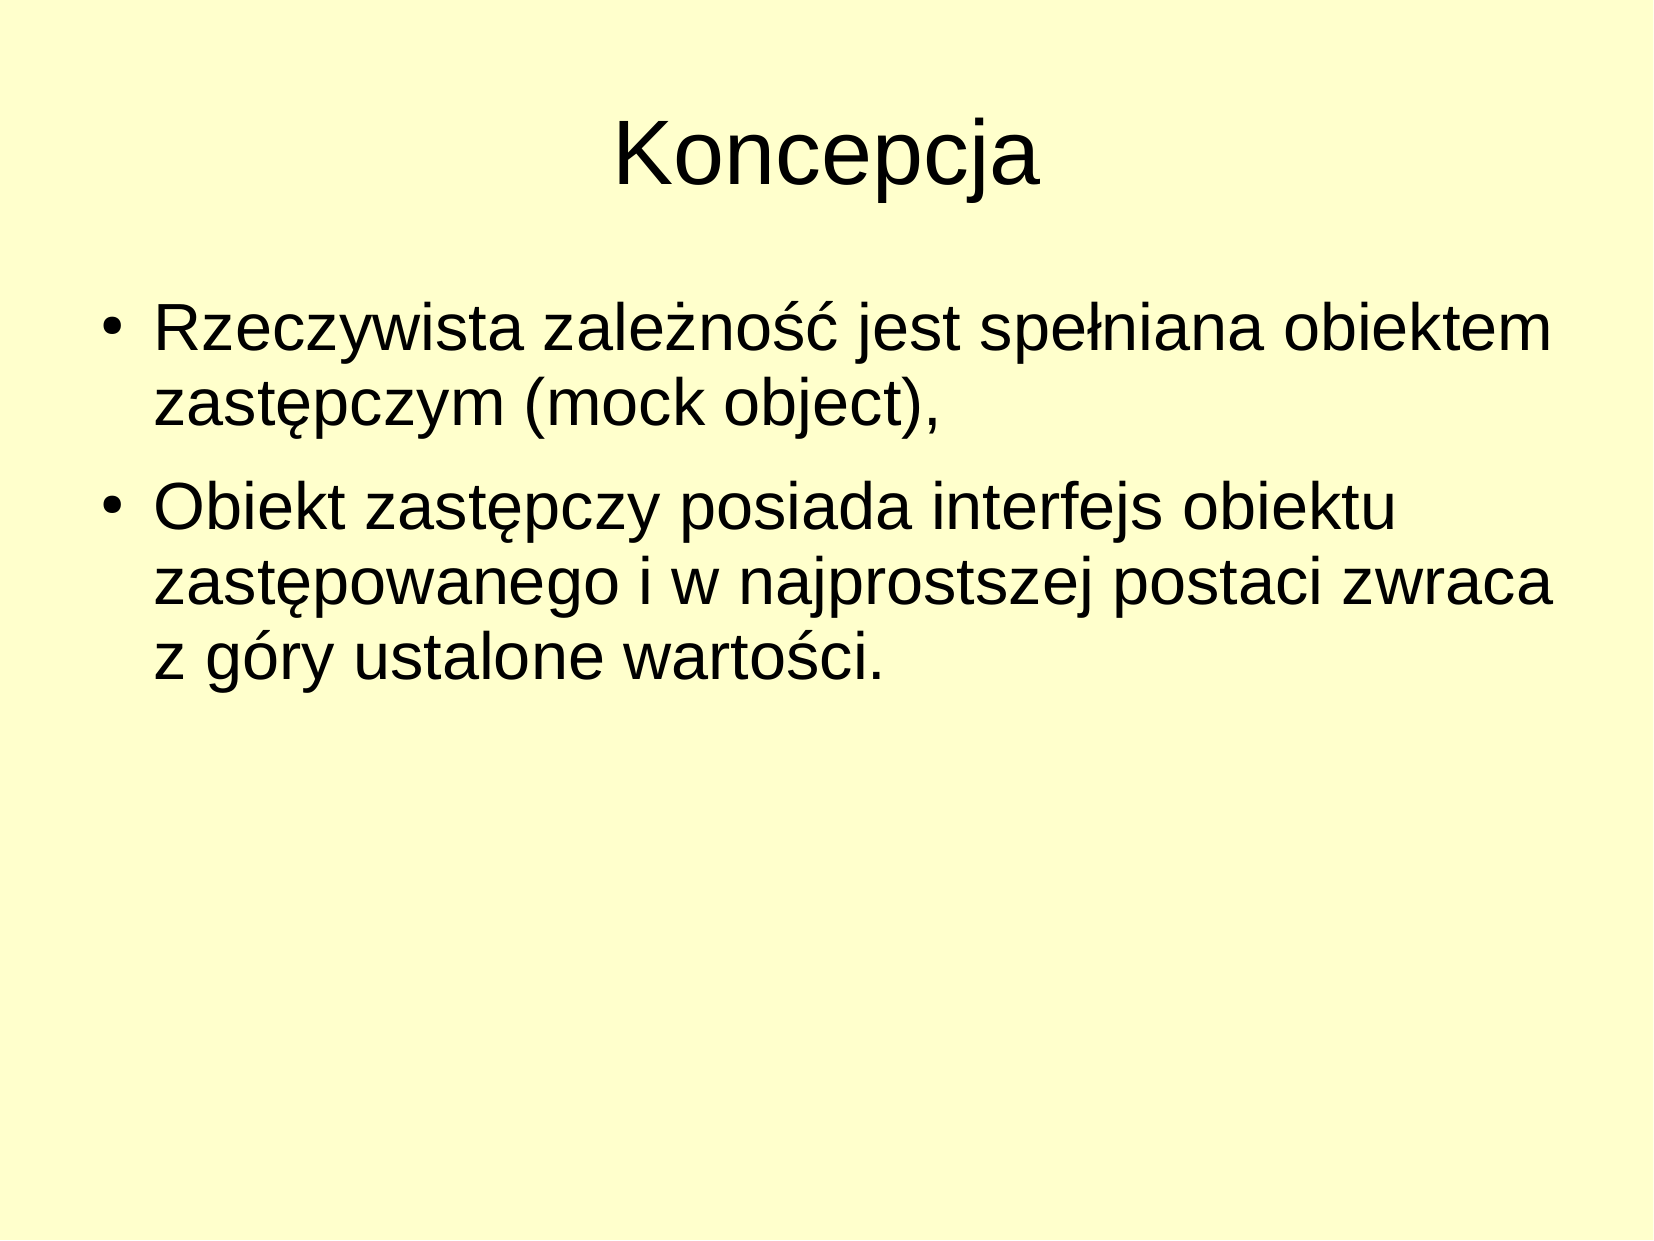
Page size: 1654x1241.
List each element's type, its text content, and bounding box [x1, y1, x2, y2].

title Koncepcja [82, 49, 1571, 257]
list Rzeczywista zależność jest spełniana obiektem zastępczym (mock object), Obiekt zastępczy posiada interfejs obiektu zastępowanego i w najprostszej postaci zwraca z góry ustalone wartości. [82, 290, 1571, 1109]
